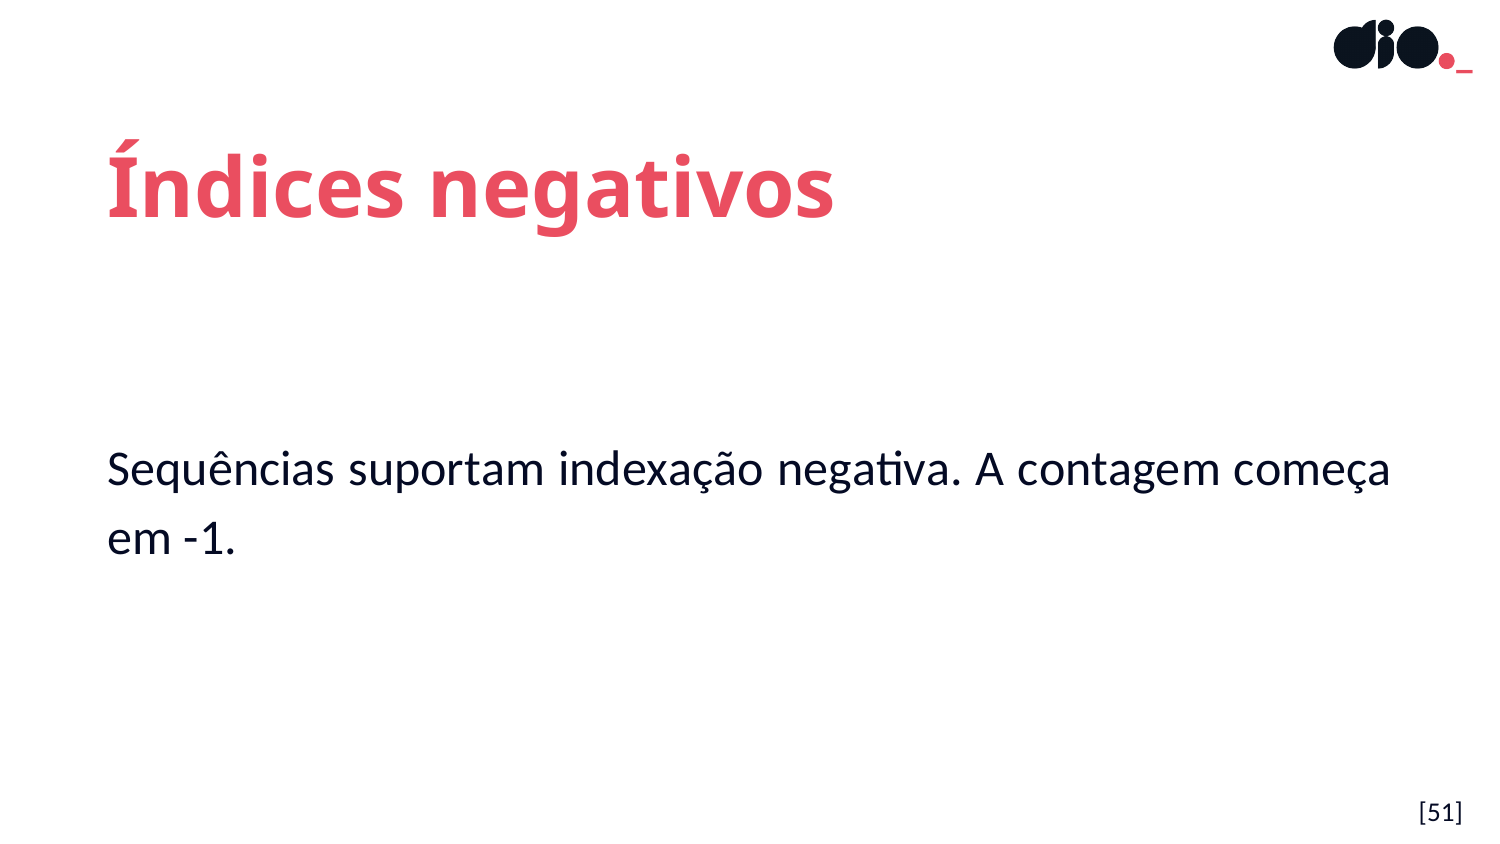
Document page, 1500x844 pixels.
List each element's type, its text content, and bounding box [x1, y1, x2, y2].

text_box Sequências suportam indexação negativa. A contagem começa em -1. [92, 243, 1408, 749]
text_box [] [1403, 779, 1494, 844]
text_box Índices negativos [92, 104, 1408, 243]
